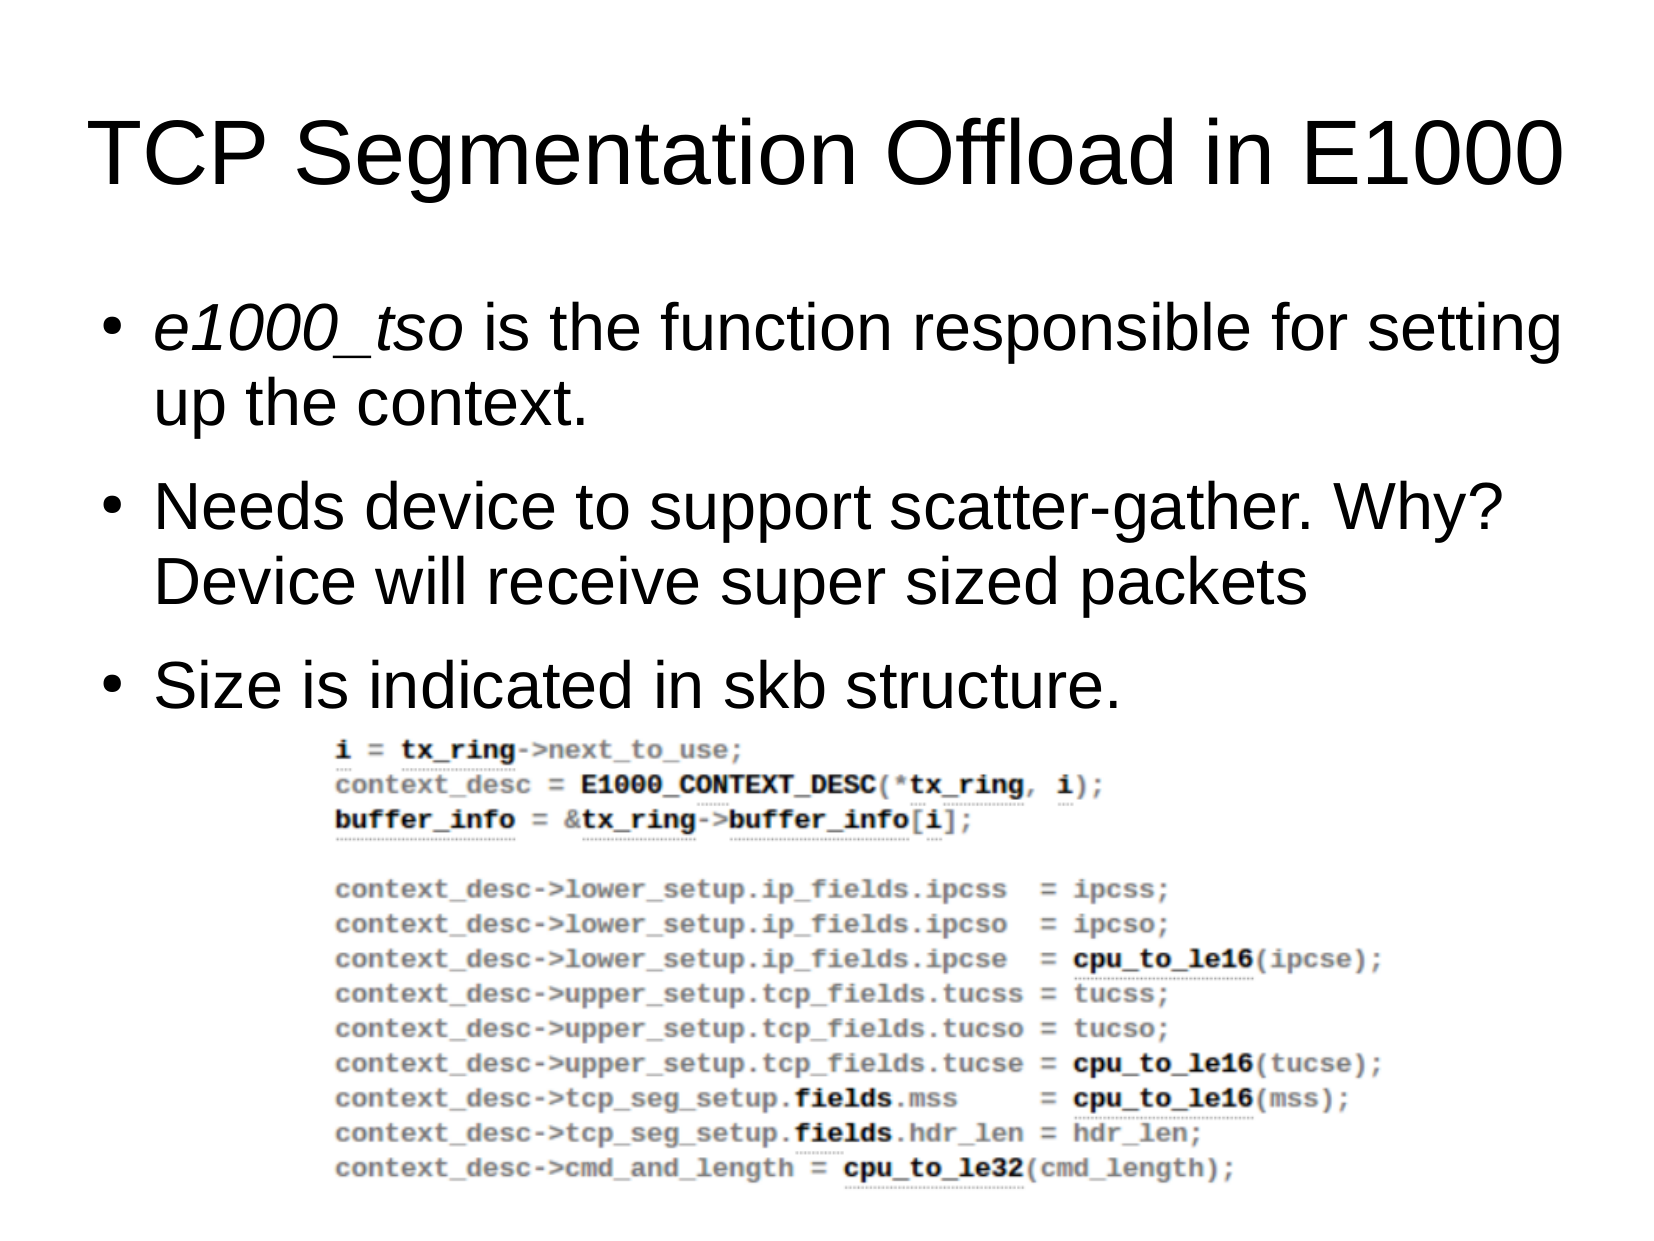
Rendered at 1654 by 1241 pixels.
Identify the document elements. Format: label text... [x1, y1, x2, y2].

picture [331, 731, 1396, 1201]
title TCP Segmentation Offload in E1000 [82, 49, 1571, 257]
list e1000_tso is the function responsible for setting up the context. Needs device to support scatter-gather. Why? Device will receive super sized packets Size is indicated in skb structure. [82, 290, 1571, 1010]
